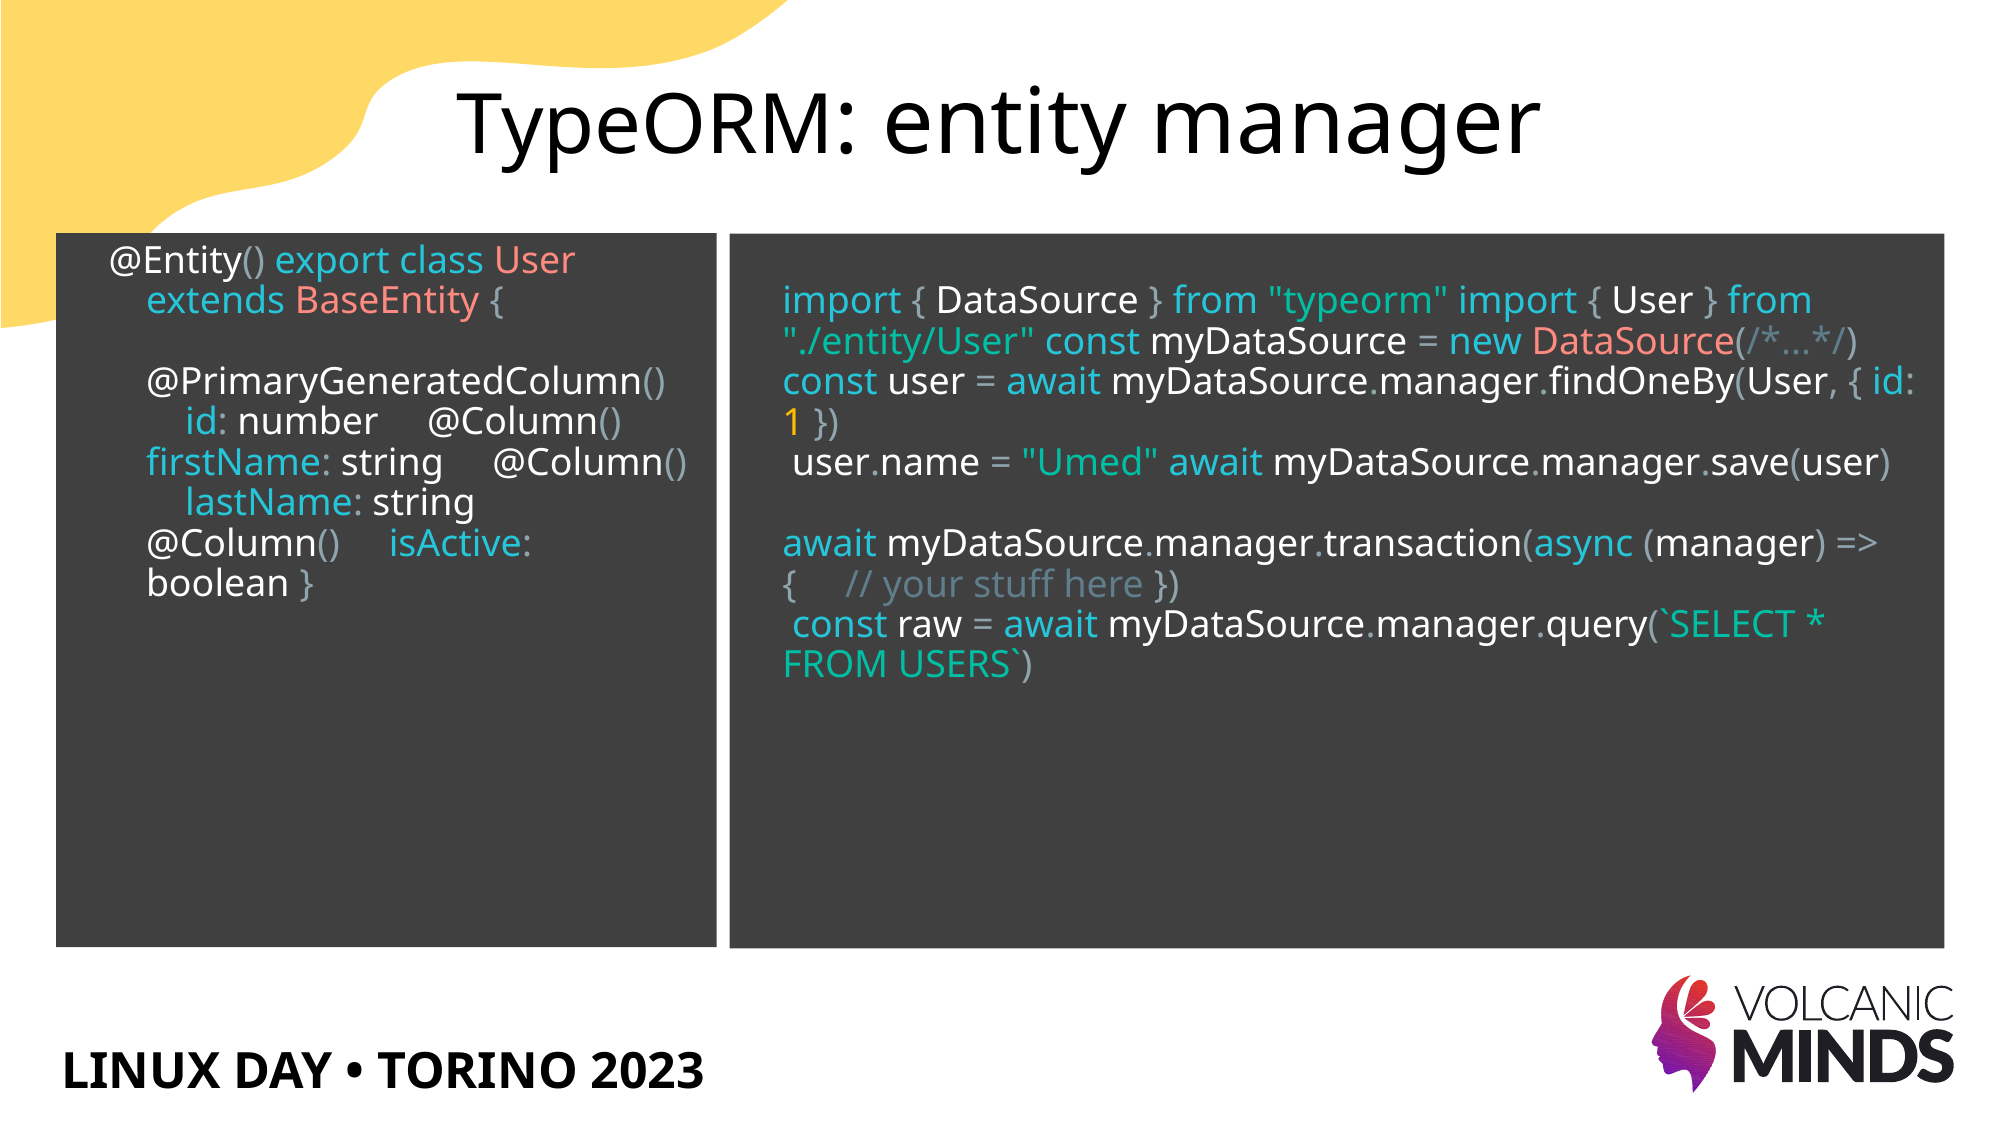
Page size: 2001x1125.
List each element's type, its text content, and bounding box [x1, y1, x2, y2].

list @Entity() export class User extends BaseEntity { @PrimaryGeneratedColumn() id: number @Column() firstName: string @Column() lastName: string @Column() isActive: boolean } [56, 233, 717, 948]
text_box LINUX DAY • TORINO 2023 [46, 961, 1547, 1107]
picture [717, 233, 729, 631]
picture [0, 0, 906, 631]
picture [1651, 975, 1955, 1093]
text_box import { DataSource } from "typeorm" import { User } from "./entity/User" const myDataSource = new DataSource(/*...*/) const user = await myDataSource.manager.findOneBy(User, { id: 1 }) user.name = "Umed" await myDataSource.manager.save(user) await myDataSource.manager.transaction(async (manager) => { // your stuff here }) const raw = await myDataSource.manager.query(`SELECT * FROM USERS`) [729, 233, 1945, 949]
title TypeORM: entity manager [137, 15, 1863, 233]
